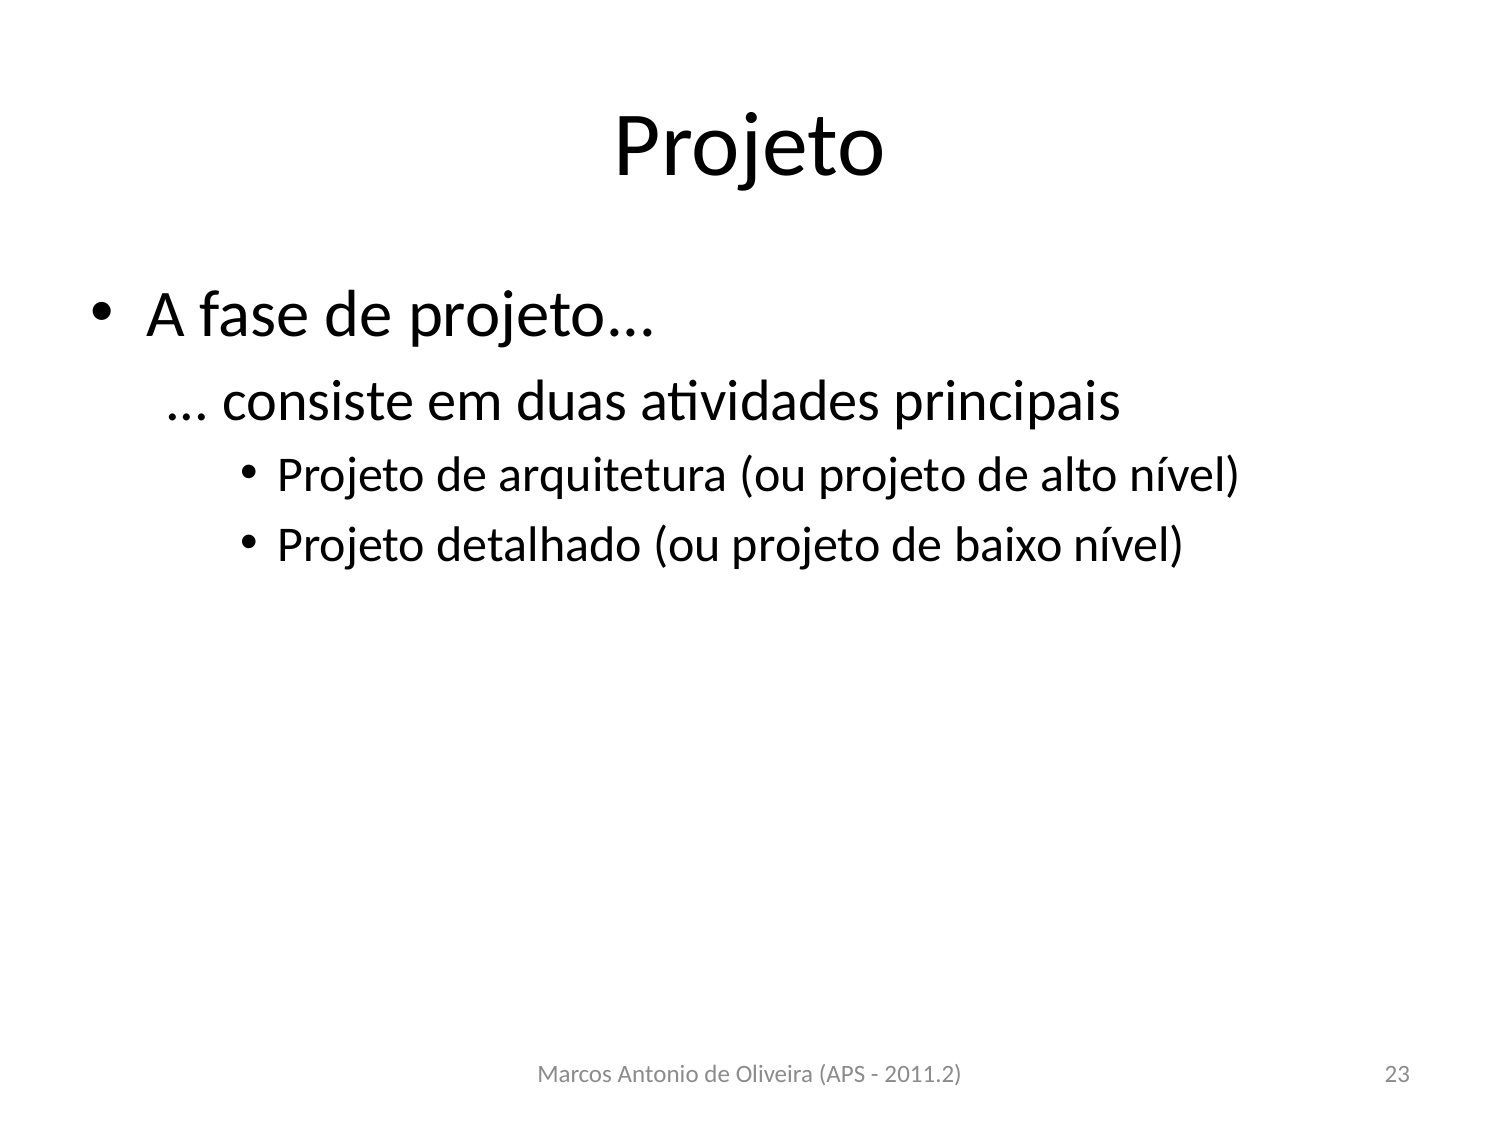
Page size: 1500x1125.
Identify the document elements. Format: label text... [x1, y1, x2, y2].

slide_number <número> [1074, 1042, 1425, 1103]
title Projeto [75, 45, 1425, 233]
list A fase de projeto... ... consiste em duas atividades principais Projeto de arquitetura (ou projeto de alto nível) Projeto detalhado (ou projeto de baixo nível) [75, 262, 1425, 1005]
footer Marcos Antonio de Oliveira (APS - 2011.2) [512, 1042, 988, 1103]
